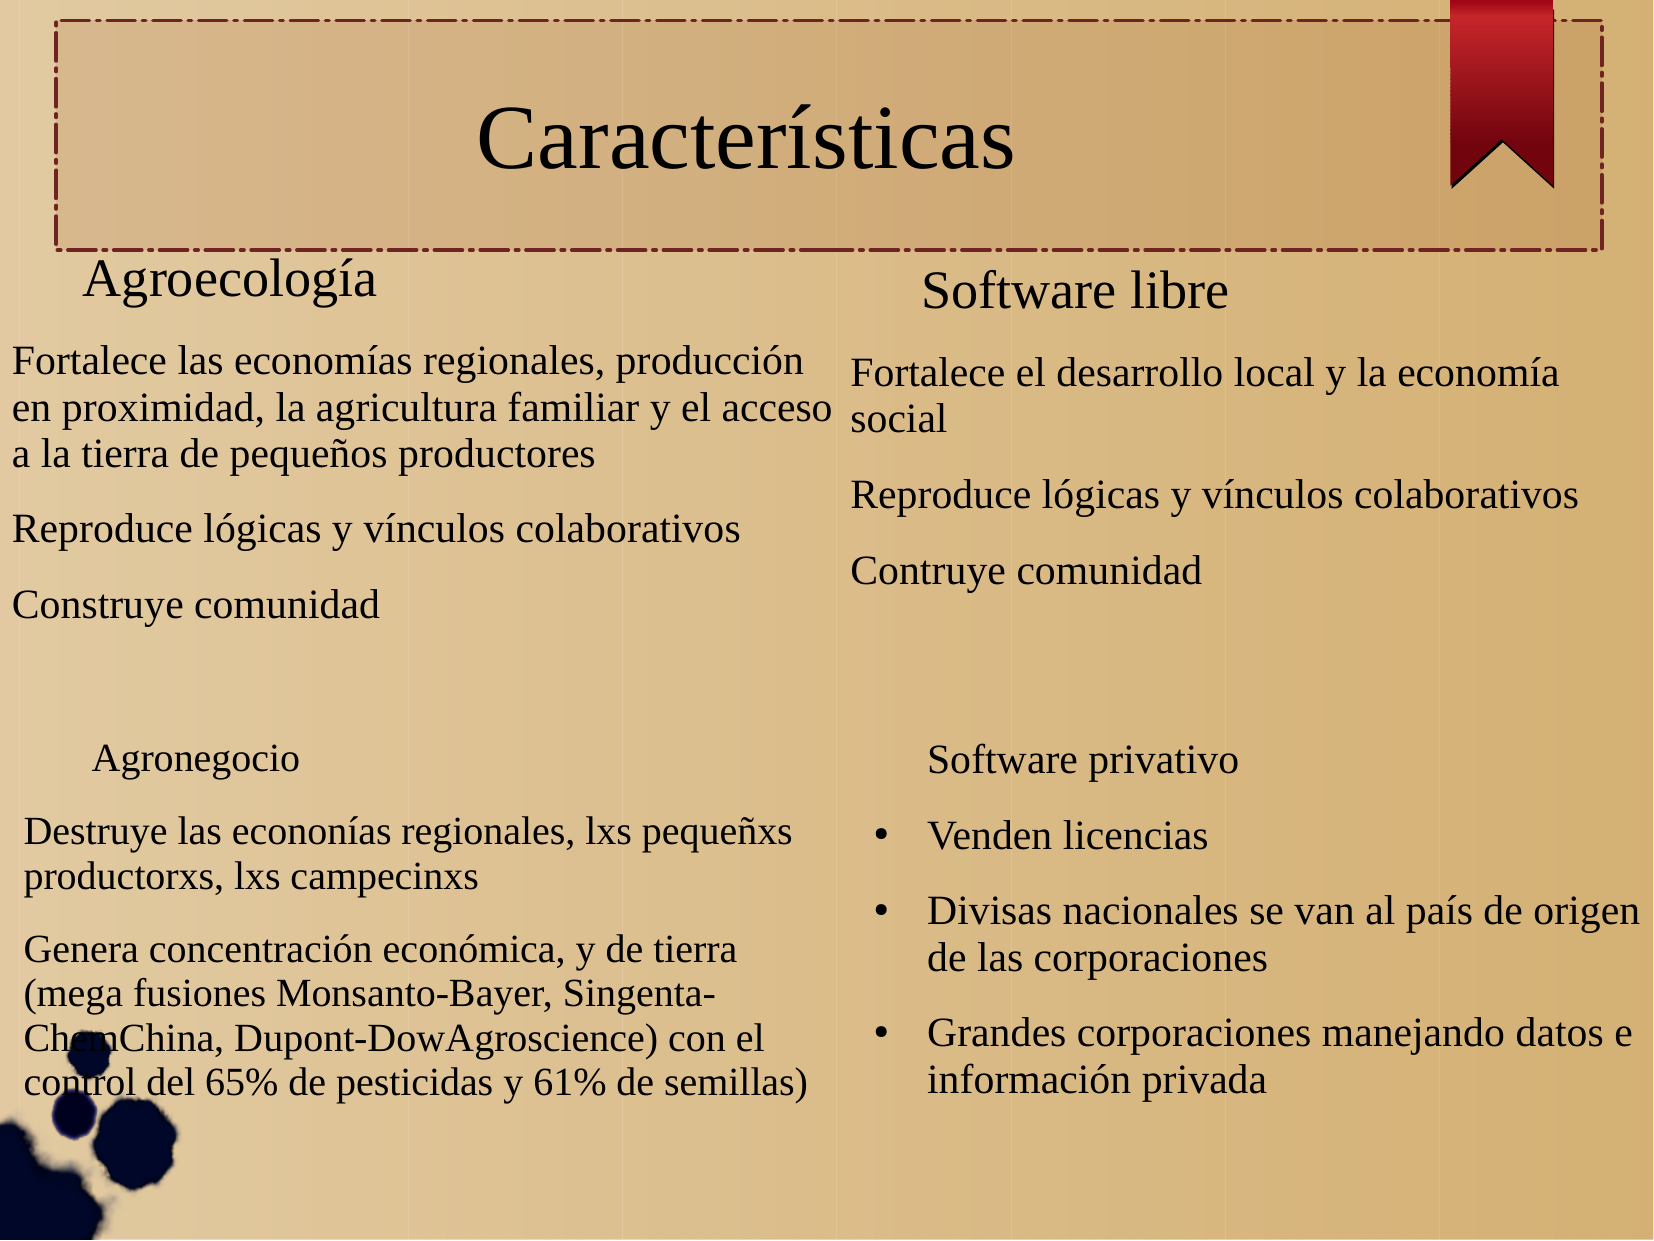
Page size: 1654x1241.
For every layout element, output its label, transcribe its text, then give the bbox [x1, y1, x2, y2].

list Agroecología Fortalece las economías regionales, producción en proximidad, la agricultura familiar y el acceso a la tierra de pequeños productores Reproduce lógicas y vínculos colaborativos Construye comunidad [11, 248, 851, 674]
list Software libre Fortalece el desarrollo local y la economía social Reproduce lógicas y vínculos colaborativos Contruye comunidad [850, 259, 1648, 674]
title Características [82, 47, 1412, 229]
list Agronegocio Destruye las econonías regionales, lxs pequeñxs productorxs, lxs campecinxs Genera concentración económica, y de tierra (mega fusiones Monsanto-Bayer, Singenta-ChemChina, Dupont-DowAgroscience) con el control del 65% de pesticidas y 61% de semillas) [23, 736, 845, 1111]
list Software privativo Venden licencias Divisas nacionales se van al país de origen de las corporaciones Grandes corporaciones manejando datos e información privada [856, 736, 1654, 1111]
